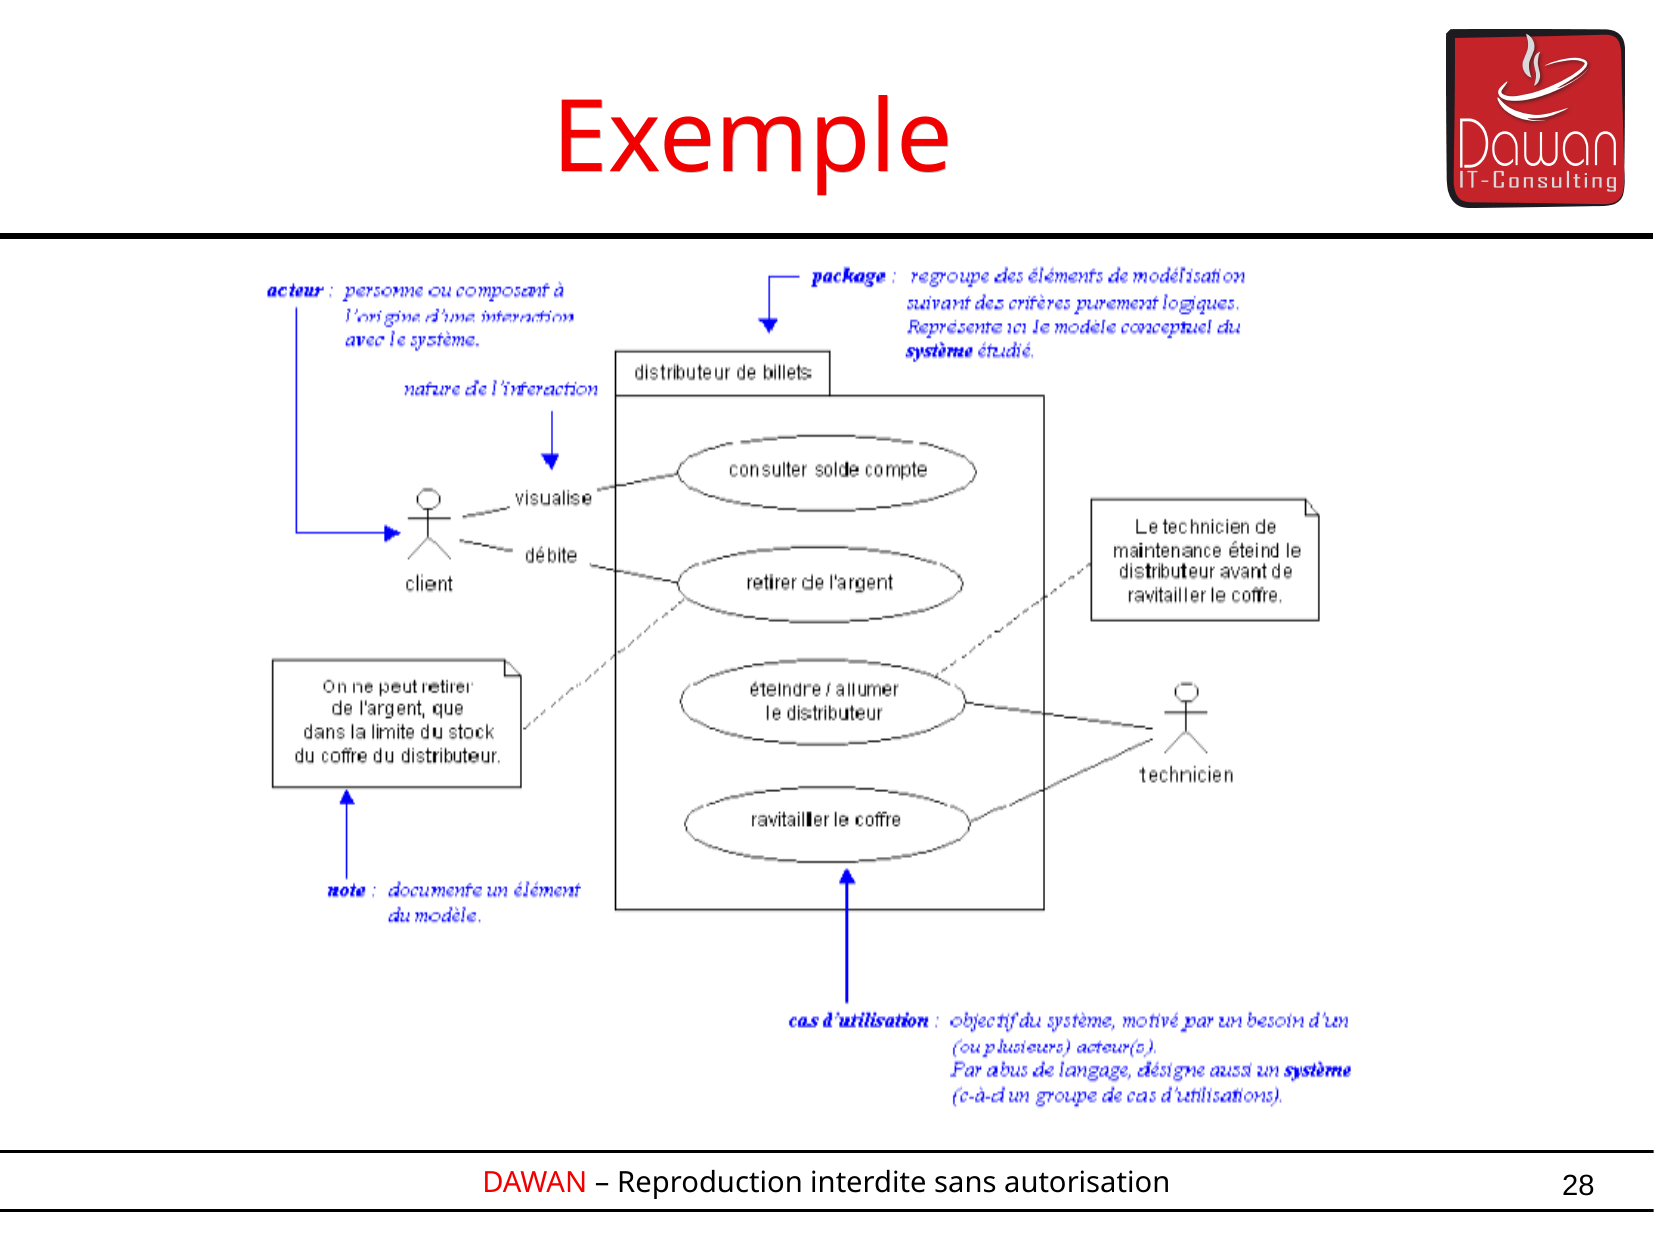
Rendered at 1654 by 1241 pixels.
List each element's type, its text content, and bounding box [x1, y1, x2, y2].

picture [253, 247, 1376, 1134]
title Exemple [59, 29, 1447, 237]
picture [1447, 29, 1625, 208]
